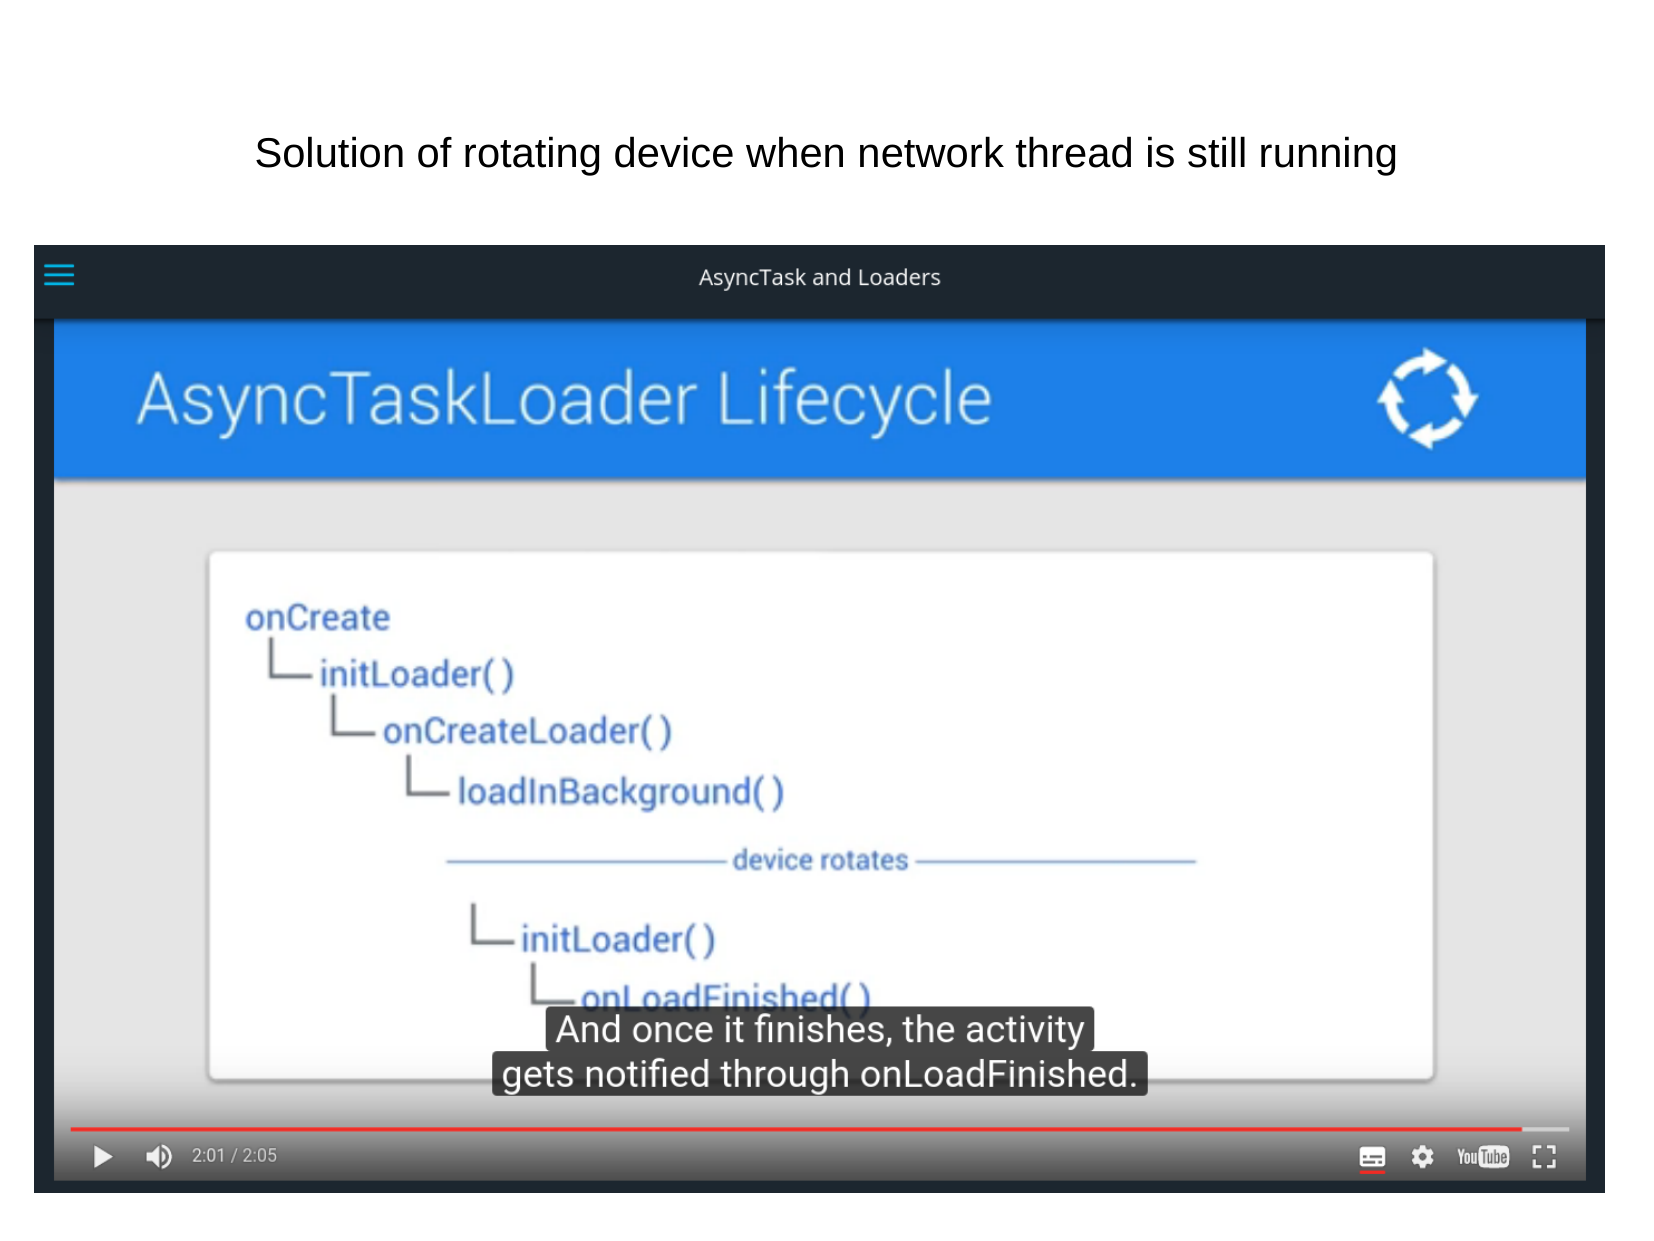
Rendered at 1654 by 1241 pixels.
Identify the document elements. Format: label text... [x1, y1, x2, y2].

title Solution of rotating device when network thread is still running [82, 49, 1571, 245]
picture [34, 245, 1605, 1193]
